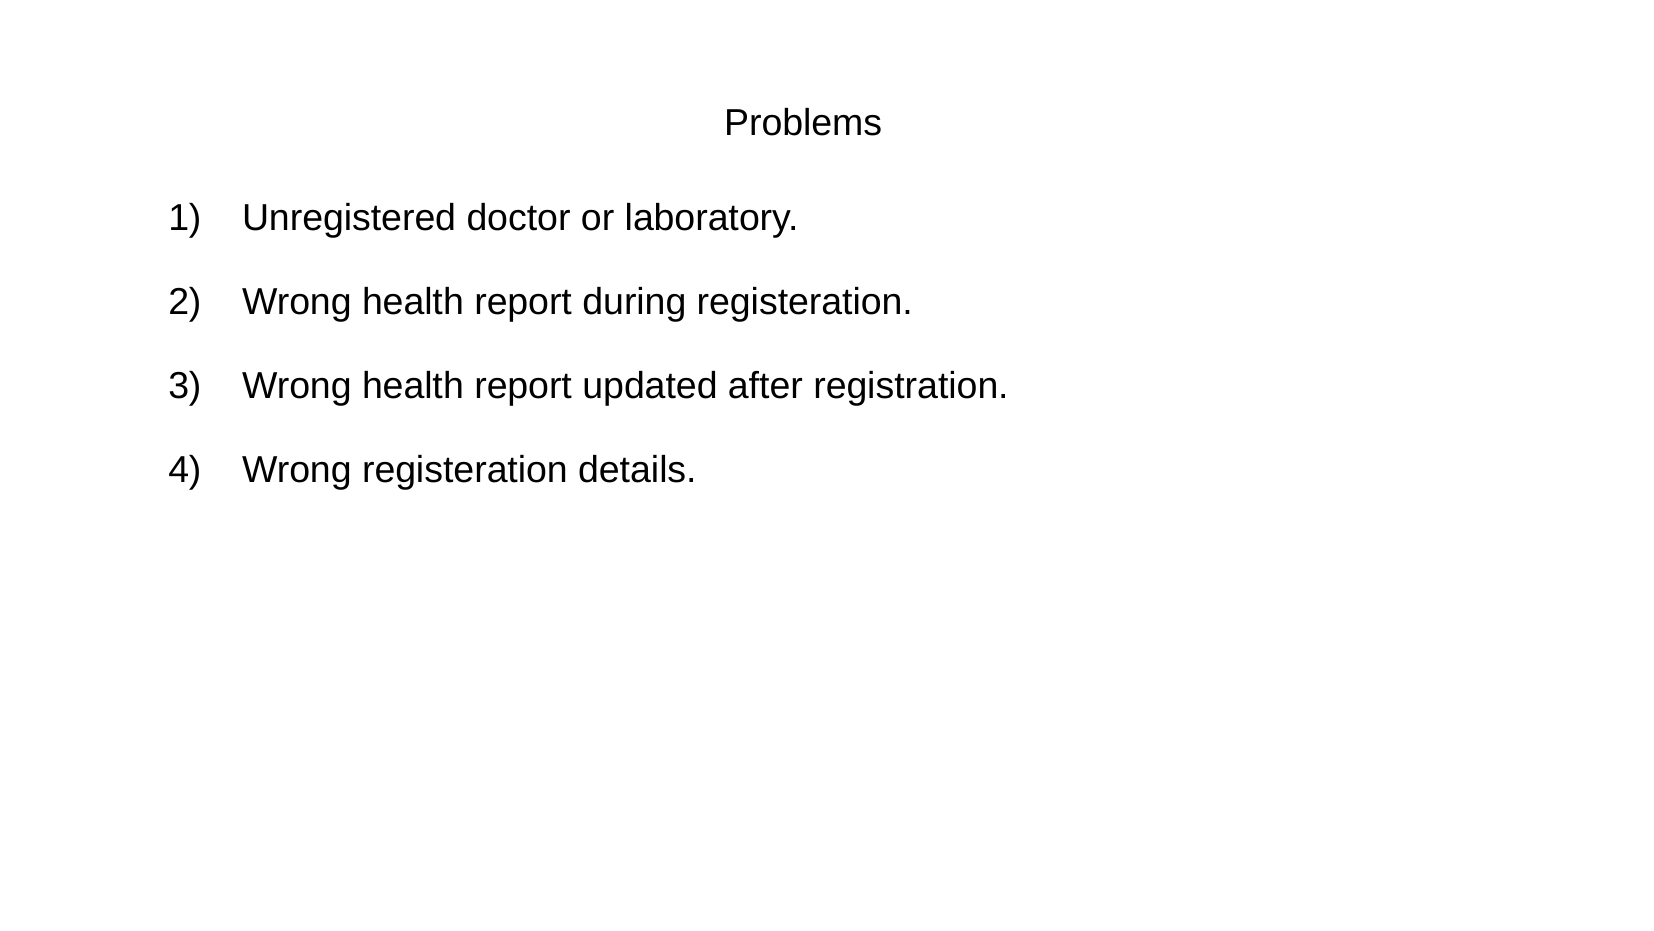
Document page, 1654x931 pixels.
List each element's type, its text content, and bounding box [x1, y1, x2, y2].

text_box Problems [141, 94, 1465, 152]
text_box 1) Unregistered doctor or laboratory. 2) Wrong health report during registeration. 3) Wrong health report updated after registration. 4) Wrong registeration details. [153, 188, 1501, 498]
